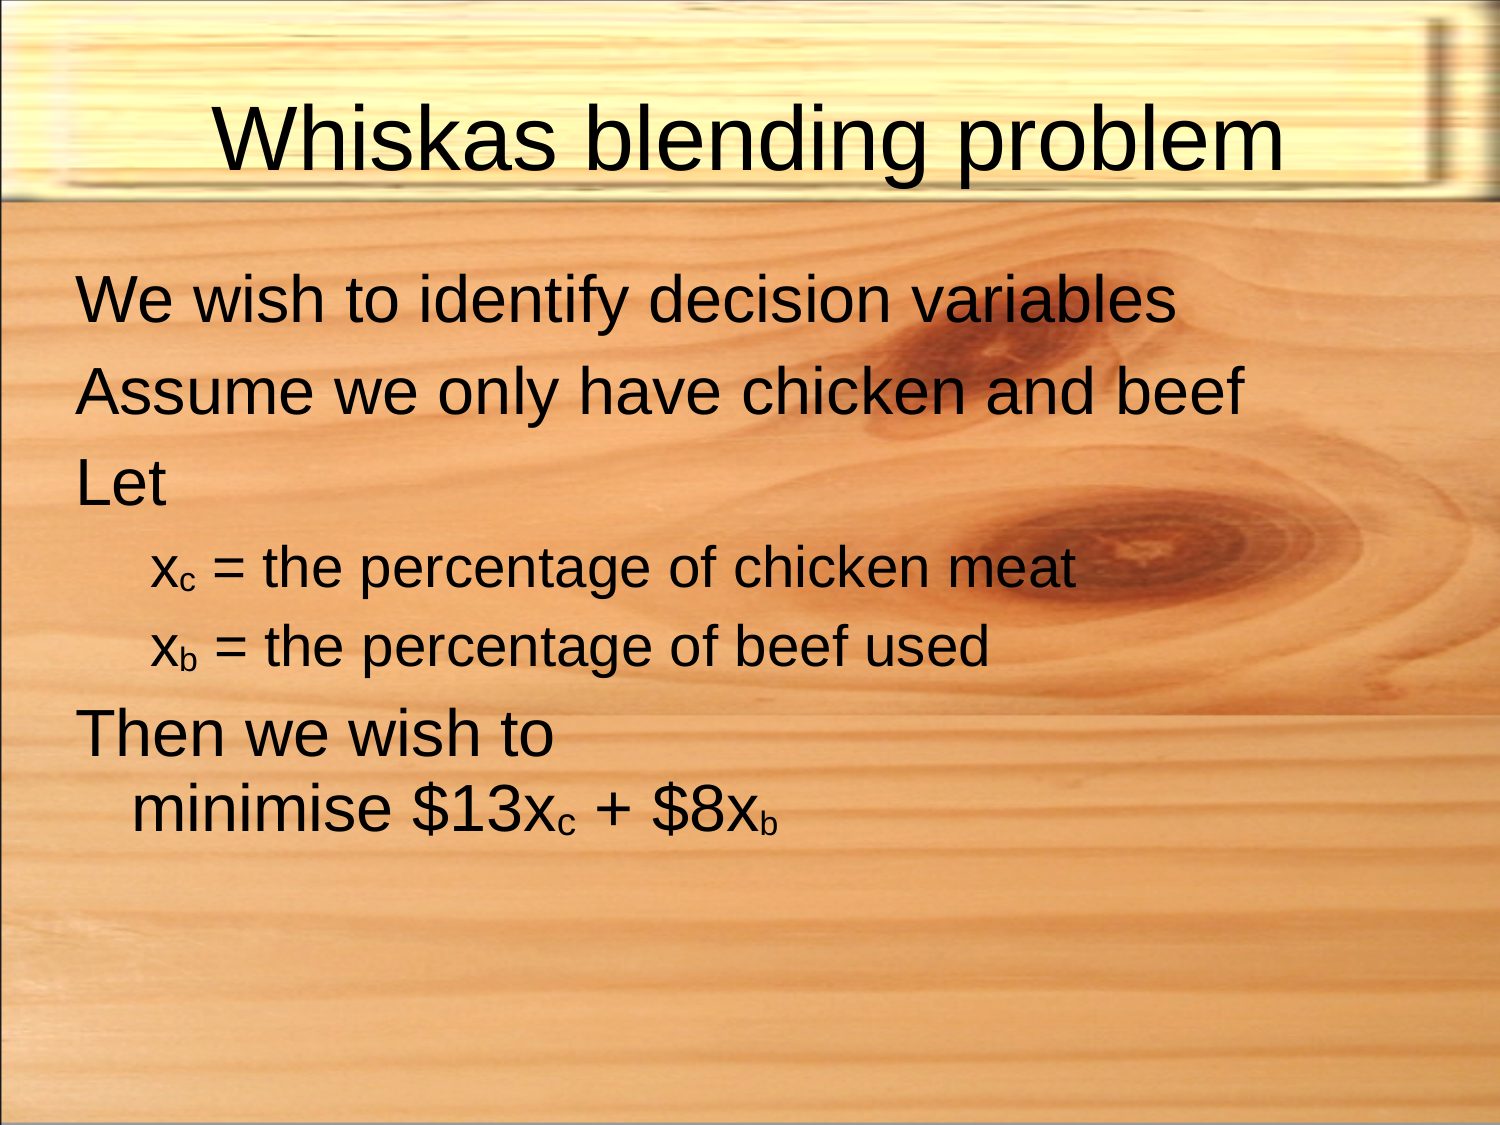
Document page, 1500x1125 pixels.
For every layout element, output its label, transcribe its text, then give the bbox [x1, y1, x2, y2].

title Whiskas blending problem [75, 52, 1426, 226]
picture [0, 0, 1500, 1125]
list We wish to identify decision variables Assume we only have chicken and beef Let xc = the percentage of chicken meat xb = the percentage of beef used Then we wish to minimise $13xc + $8xb [75, 262, 1426, 991]
